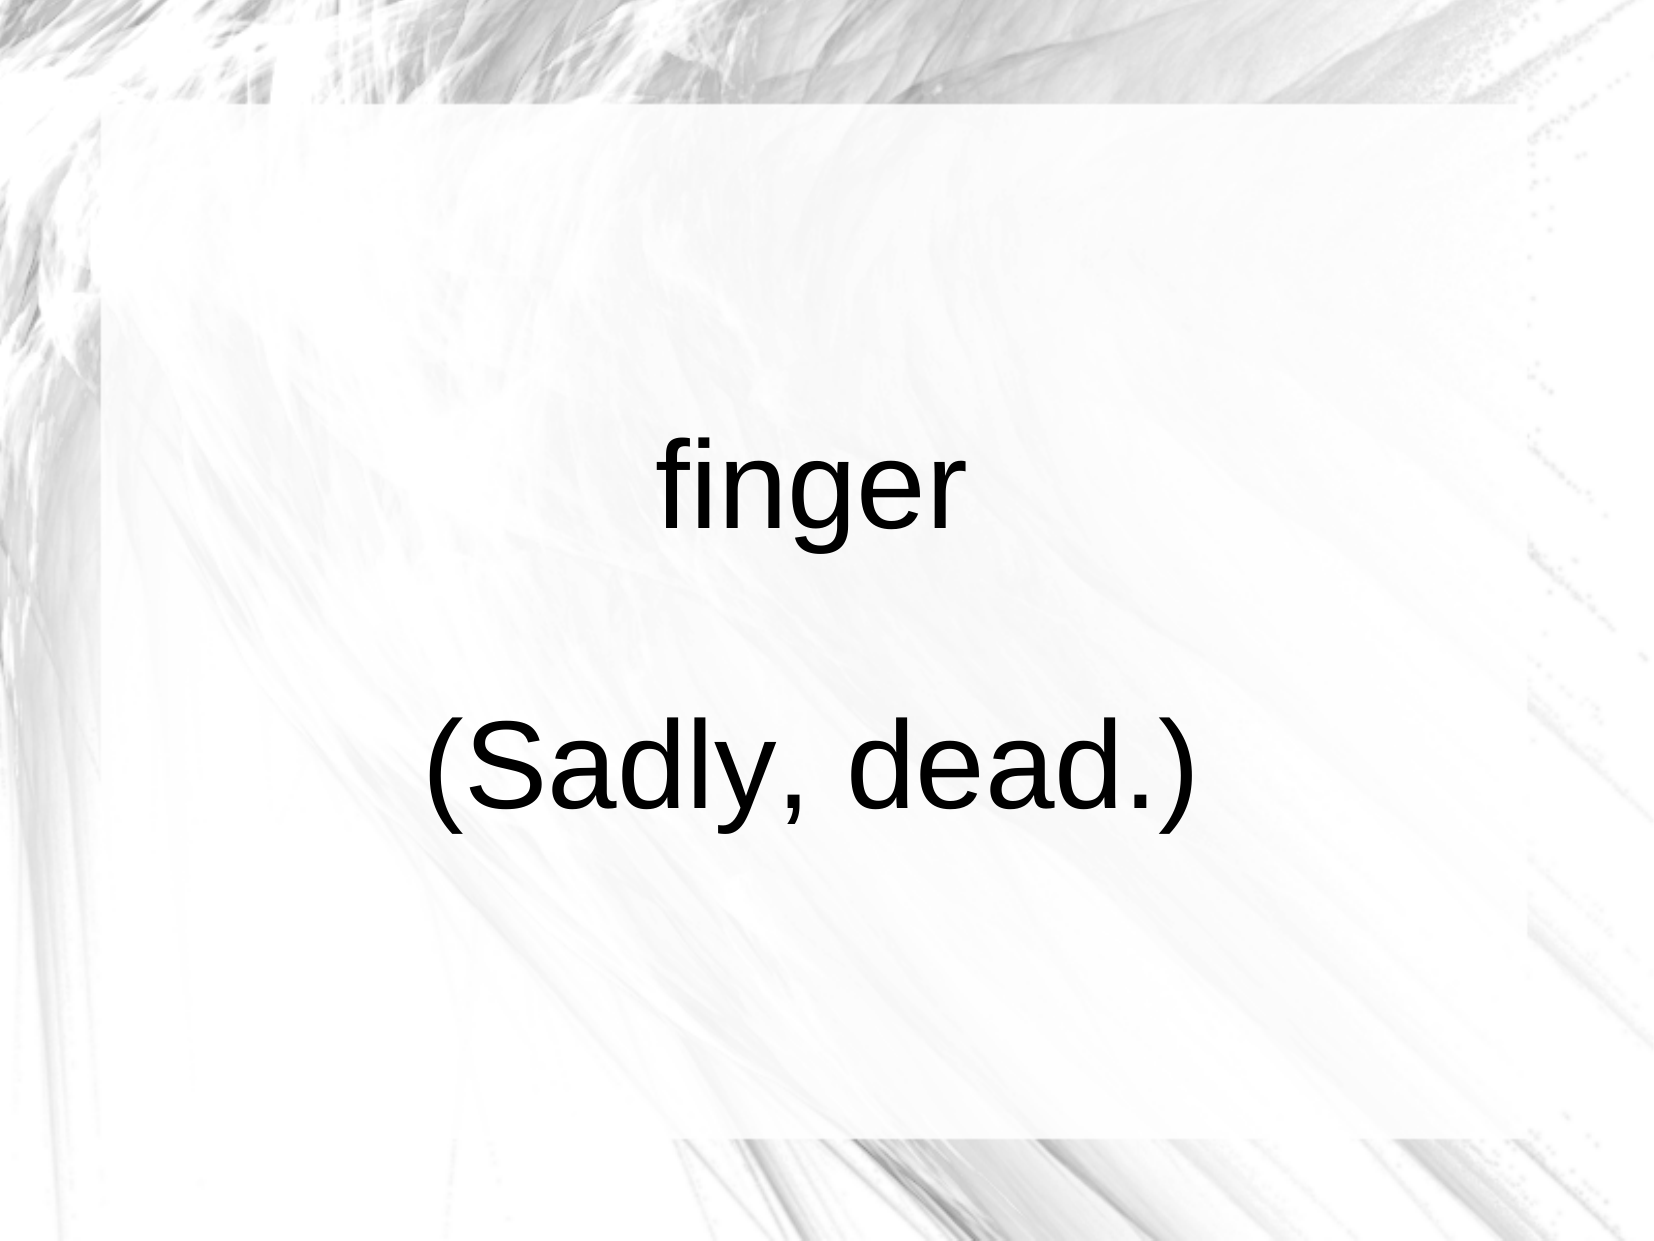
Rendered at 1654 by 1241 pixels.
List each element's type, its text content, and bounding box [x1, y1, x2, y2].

picture [0, 0, 1654, 1241]
subtitle finger (Sadly, dead.) [118, 112, 1506, 1139]
